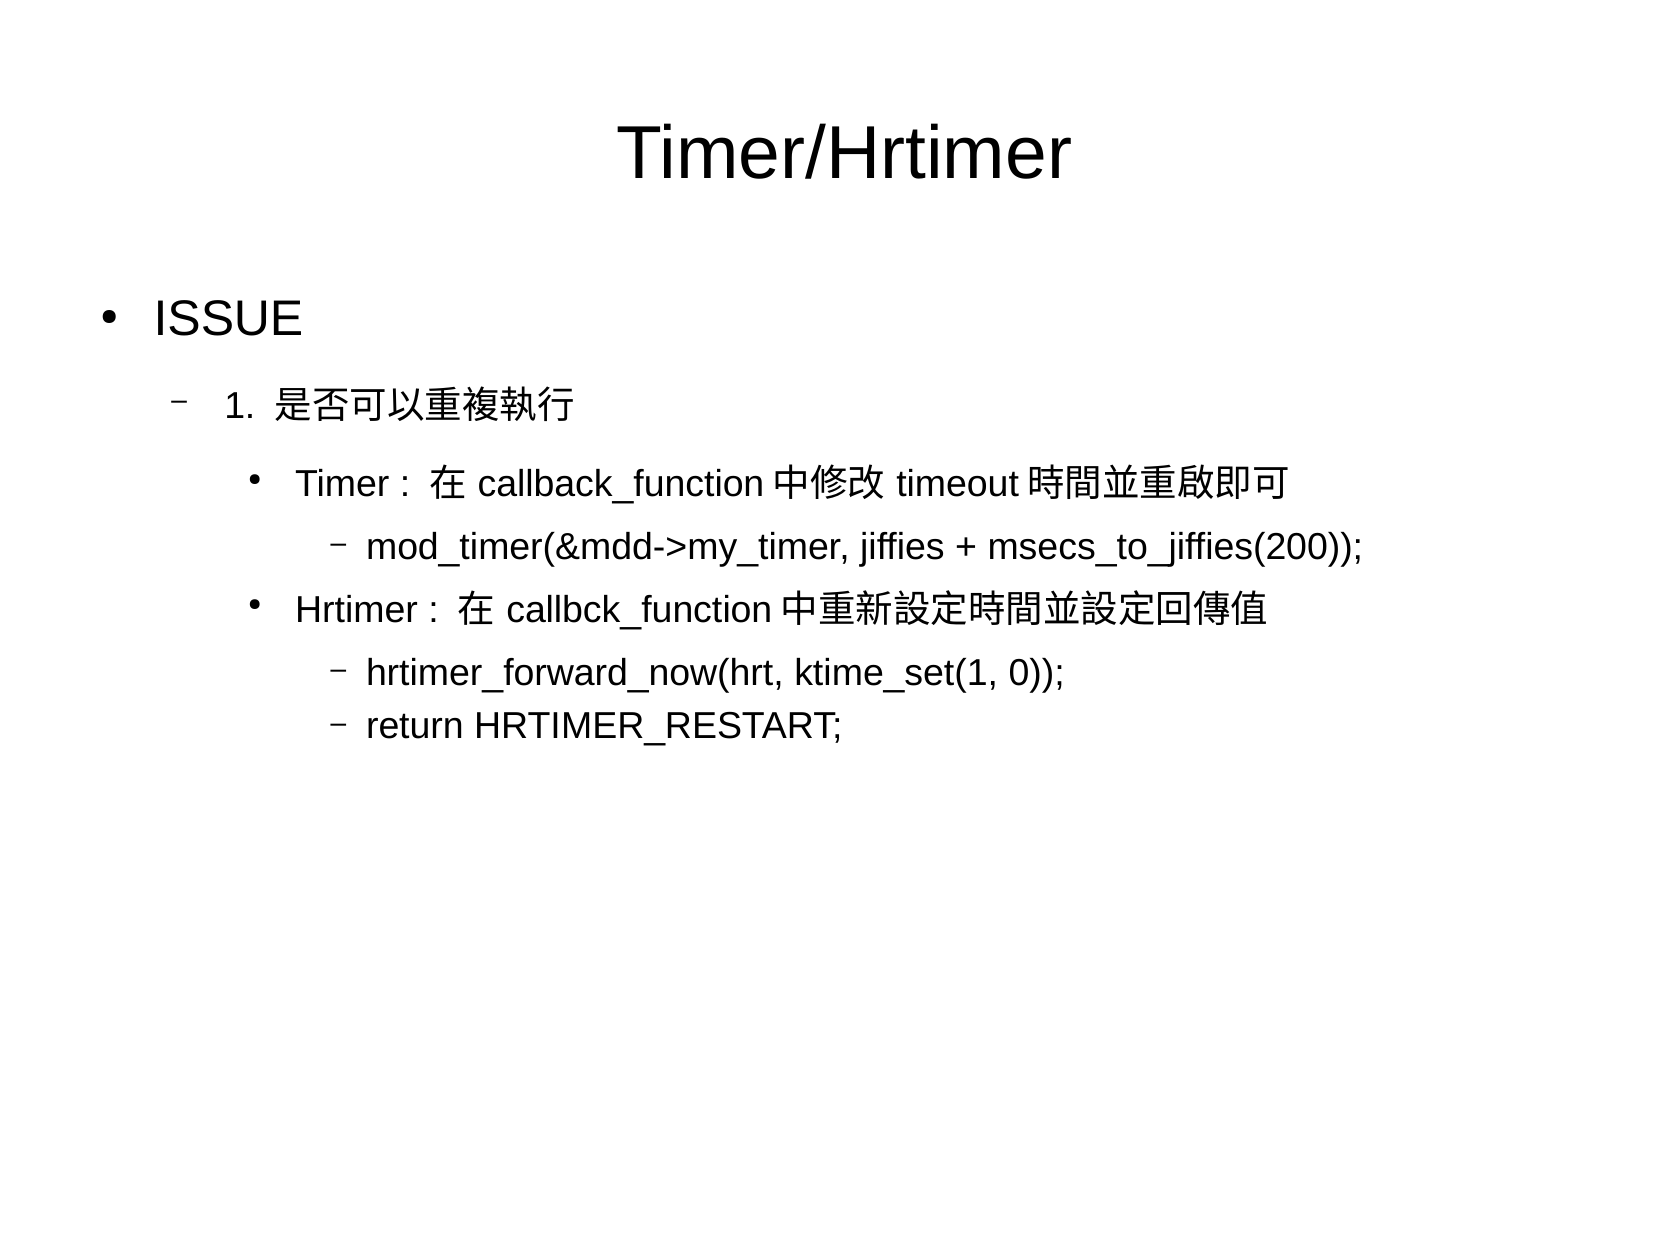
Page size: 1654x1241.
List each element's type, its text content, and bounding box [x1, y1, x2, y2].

title Timer/Hrtimer [82, 49, 1571, 257]
list ISSUE 1. 是否可以重複執行 Timer : 在callback_function中修改timeout時間並重啟即可 mod_timer(&mdd->my_timer, jiffies + msecs_to_jiffies(200)); Hrtimer : 在callbck_function中重新設定時間並設定回傳值 hrtimer_forward_now(hrt, ktime_set(1, 0)); return HRTIMER_RESTART; [82, 290, 1571, 1010]
